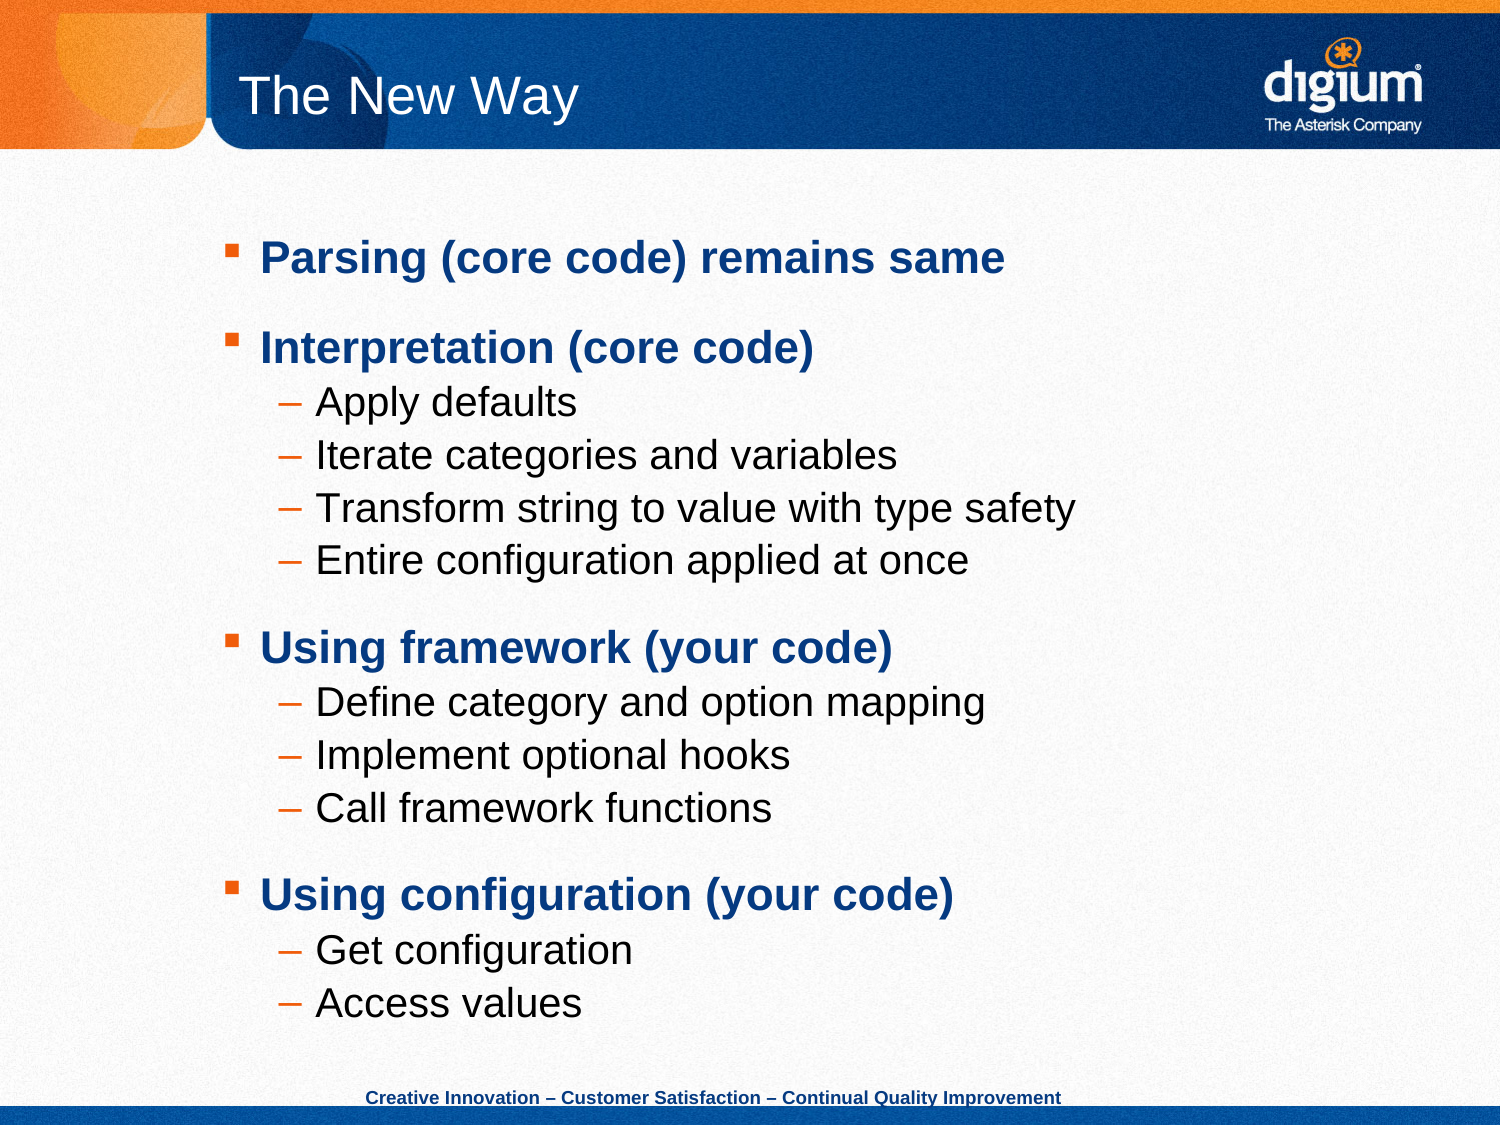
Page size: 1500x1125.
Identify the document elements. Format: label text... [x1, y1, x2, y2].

picture [0, 0, 1500, 1125]
list Parsing (core code) remains same Interpretation (core code) Apply defaults Iterate categories and variables Transform string to value with type safety Entire configuration applied at once Using framework (your code) Define category and option mapping Implement optional hooks Call framework functions Using configuration (your code) Get configuration Access values [206, 224, 1301, 1051]
title The New Way [238, 27, 1243, 127]
